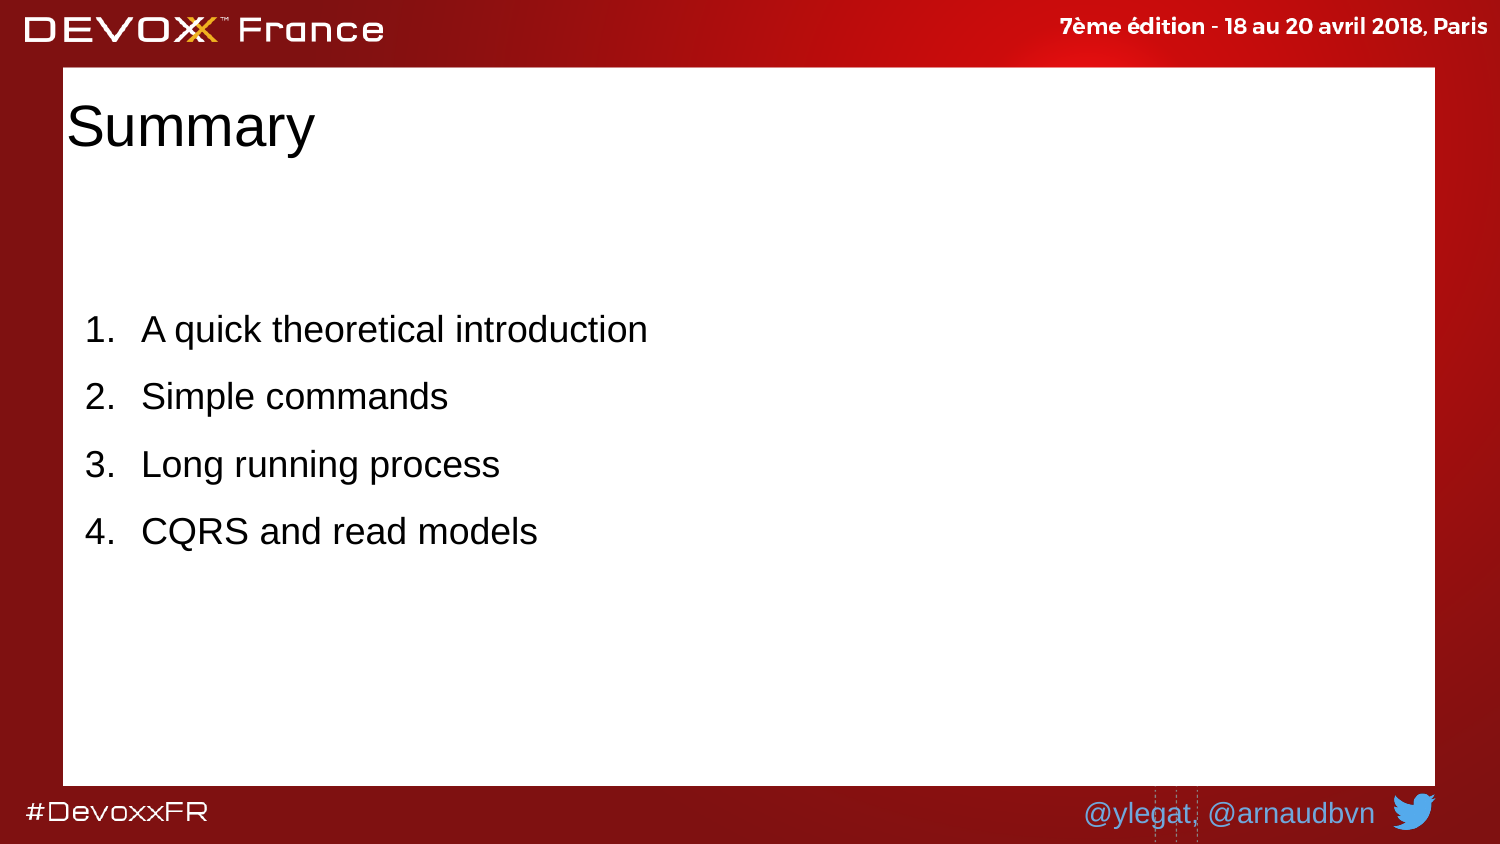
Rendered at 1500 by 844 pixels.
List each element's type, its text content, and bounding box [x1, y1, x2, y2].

title Summary [51, 72, 1449, 167]
list A quick theoretical introduction Simple commands Long running process CQRS and read models [51, 189, 1449, 750]
picture [0, 0, 1500, 844]
text_box @ylegat, @arnaudbvn [1068, 779, 1399, 844]
